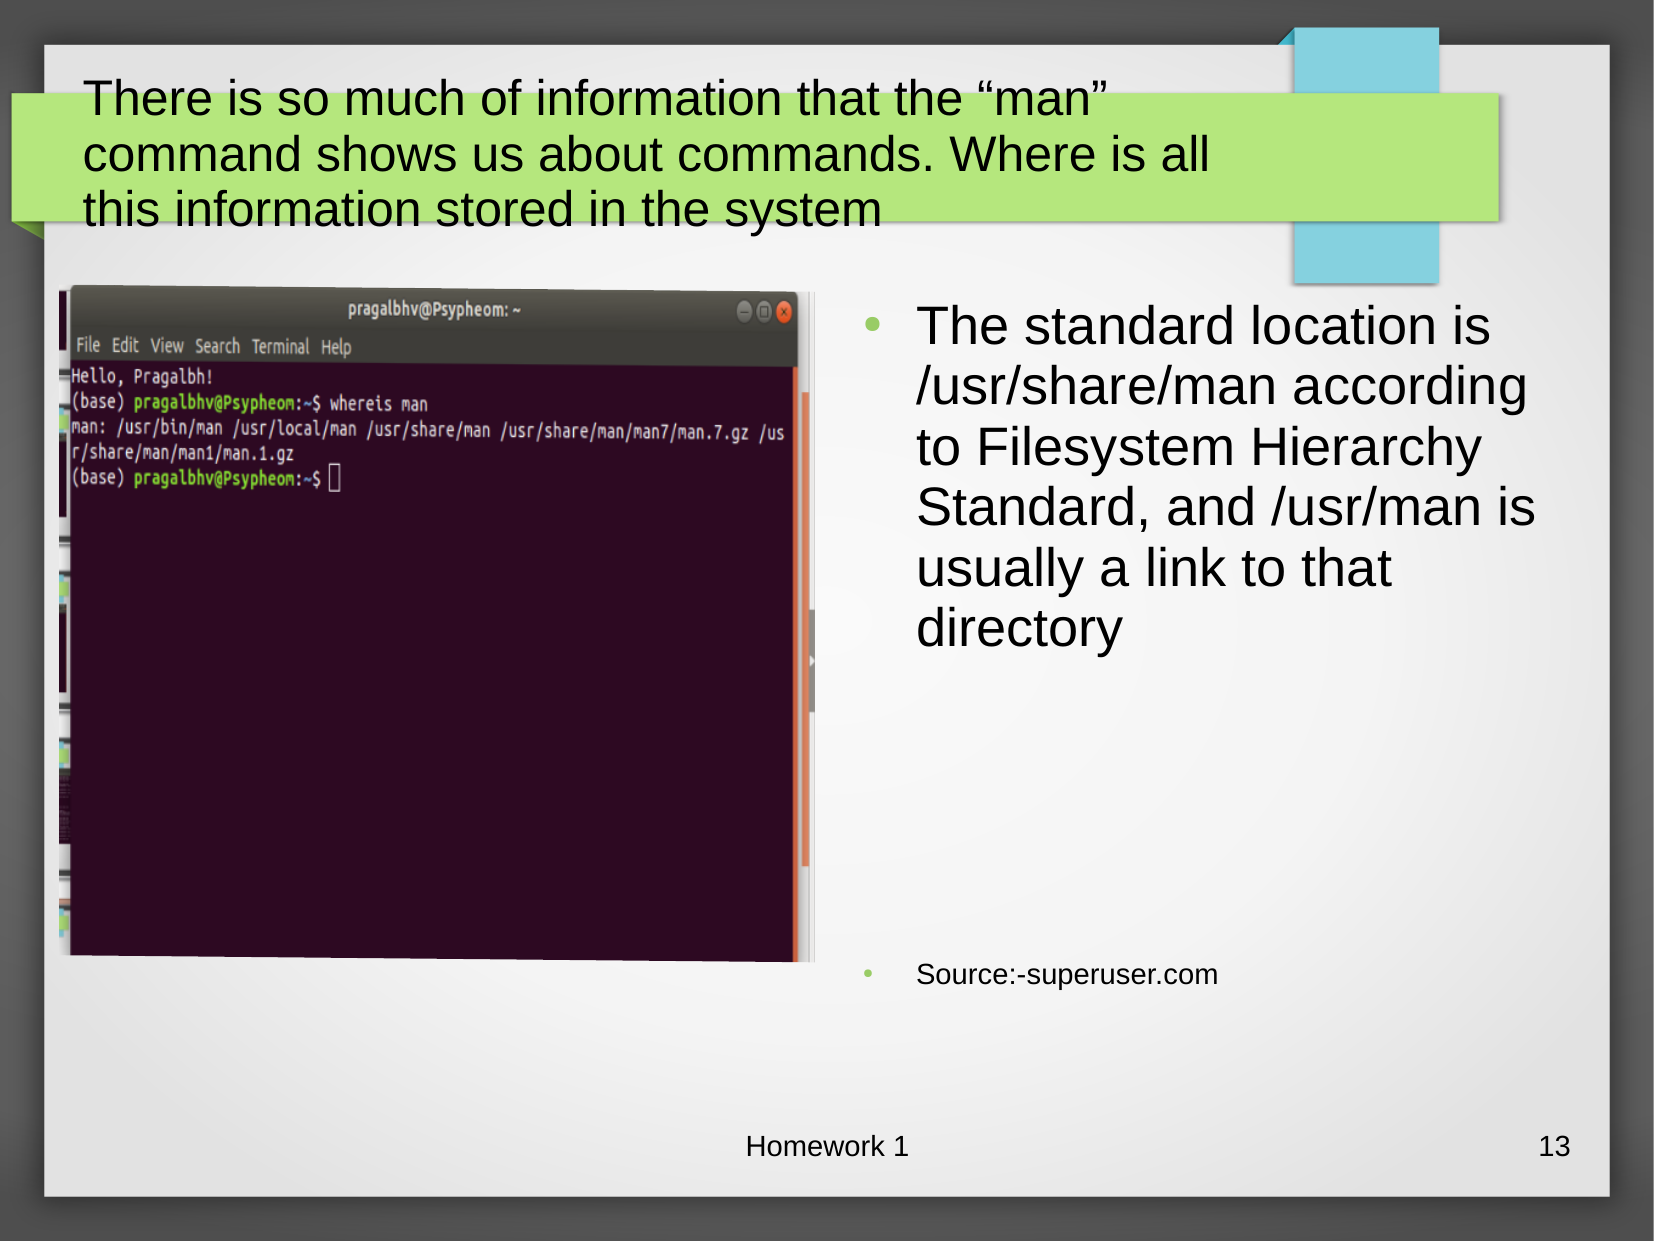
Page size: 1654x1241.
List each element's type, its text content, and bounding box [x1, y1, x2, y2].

title There is so much of information that the “man” command shows us about commands. Where is all this information stored in the system [82, 69, 1264, 238]
list The standard location is /usr/share/man according to Filesystem Hierarchy Standard, and /usr/man is usually a link to that directory Source:-superuser.com [845, 295, 1572, 1015]
picture [0, 0, 1654, 1241]
